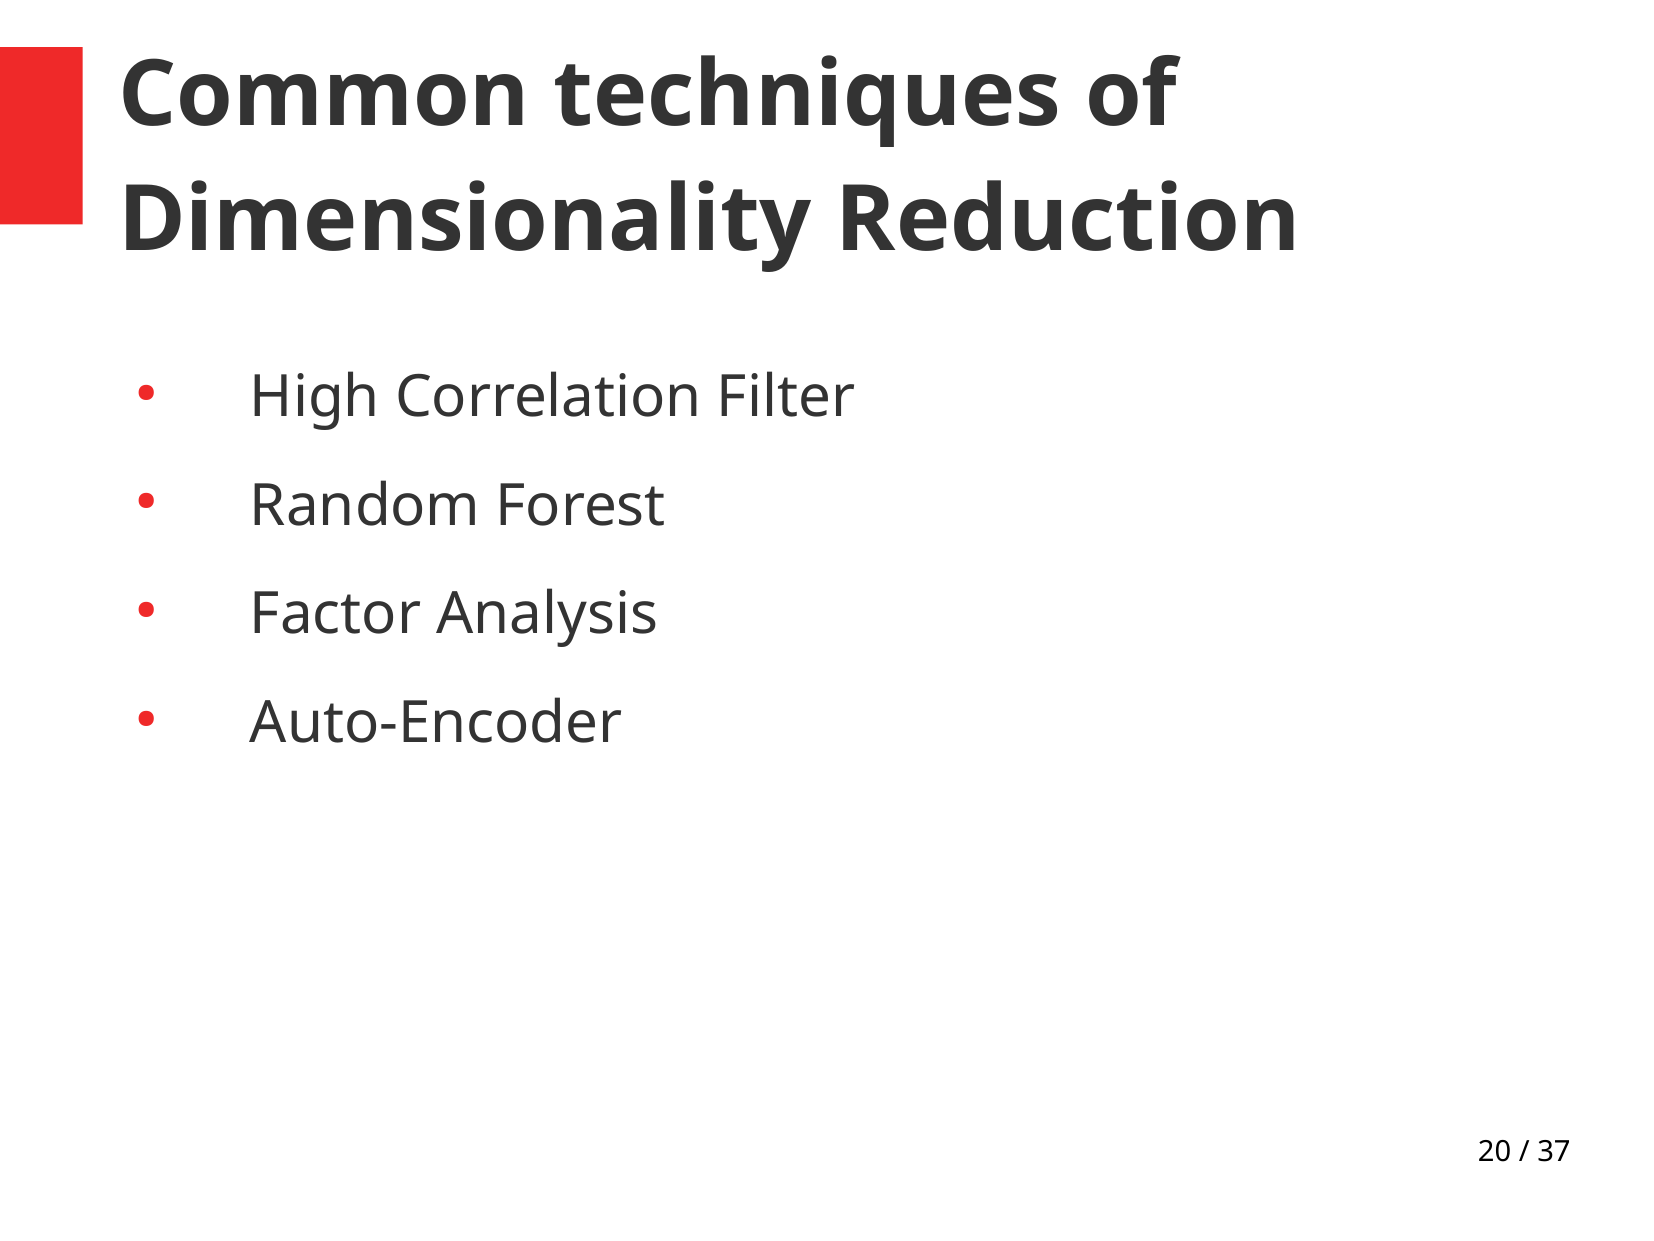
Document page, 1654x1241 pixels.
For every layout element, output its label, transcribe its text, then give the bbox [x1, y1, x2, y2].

title Common techniques of Dimensionality Reduction [118, 28, 1571, 278]
list High Correlation Filter Random Forest Factor Analysis Auto-Encoder [118, 354, 1536, 1074]
